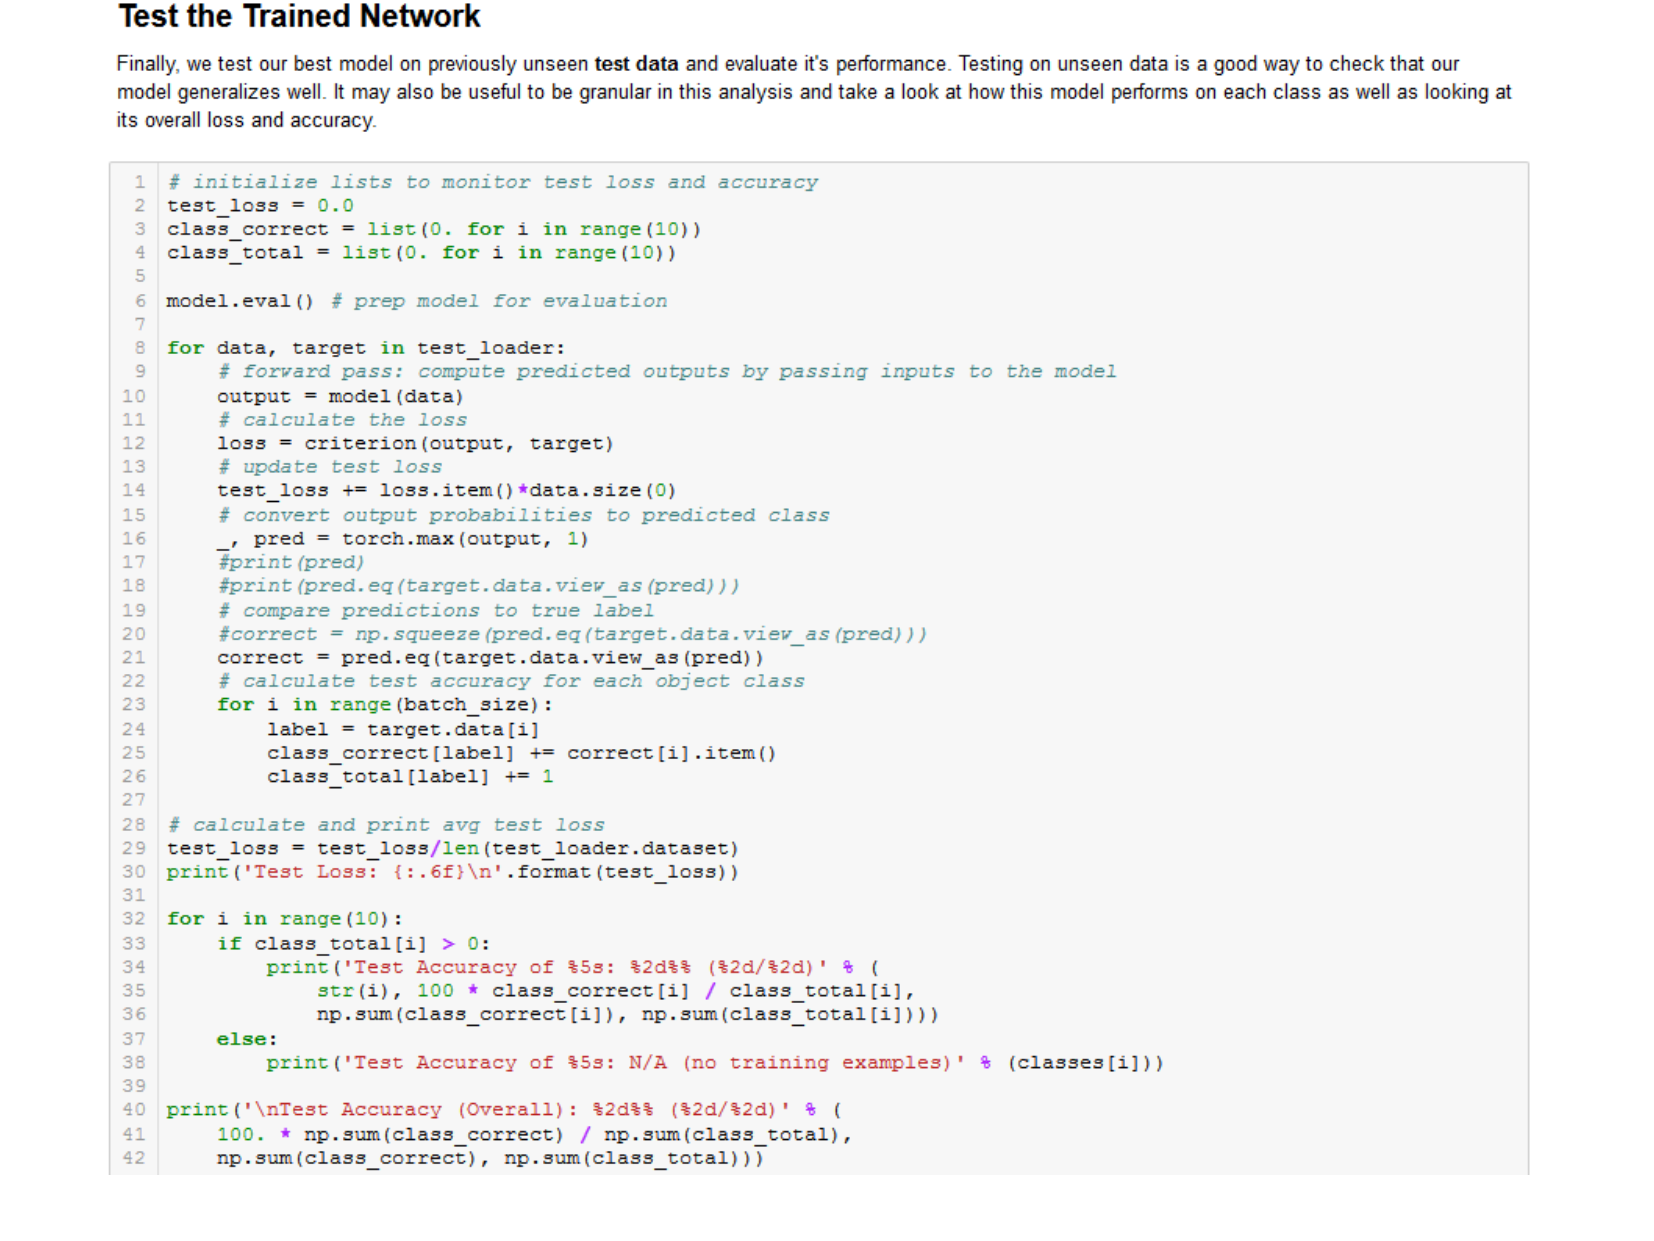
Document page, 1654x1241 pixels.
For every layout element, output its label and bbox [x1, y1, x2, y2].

picture [106, 0, 1536, 1175]
